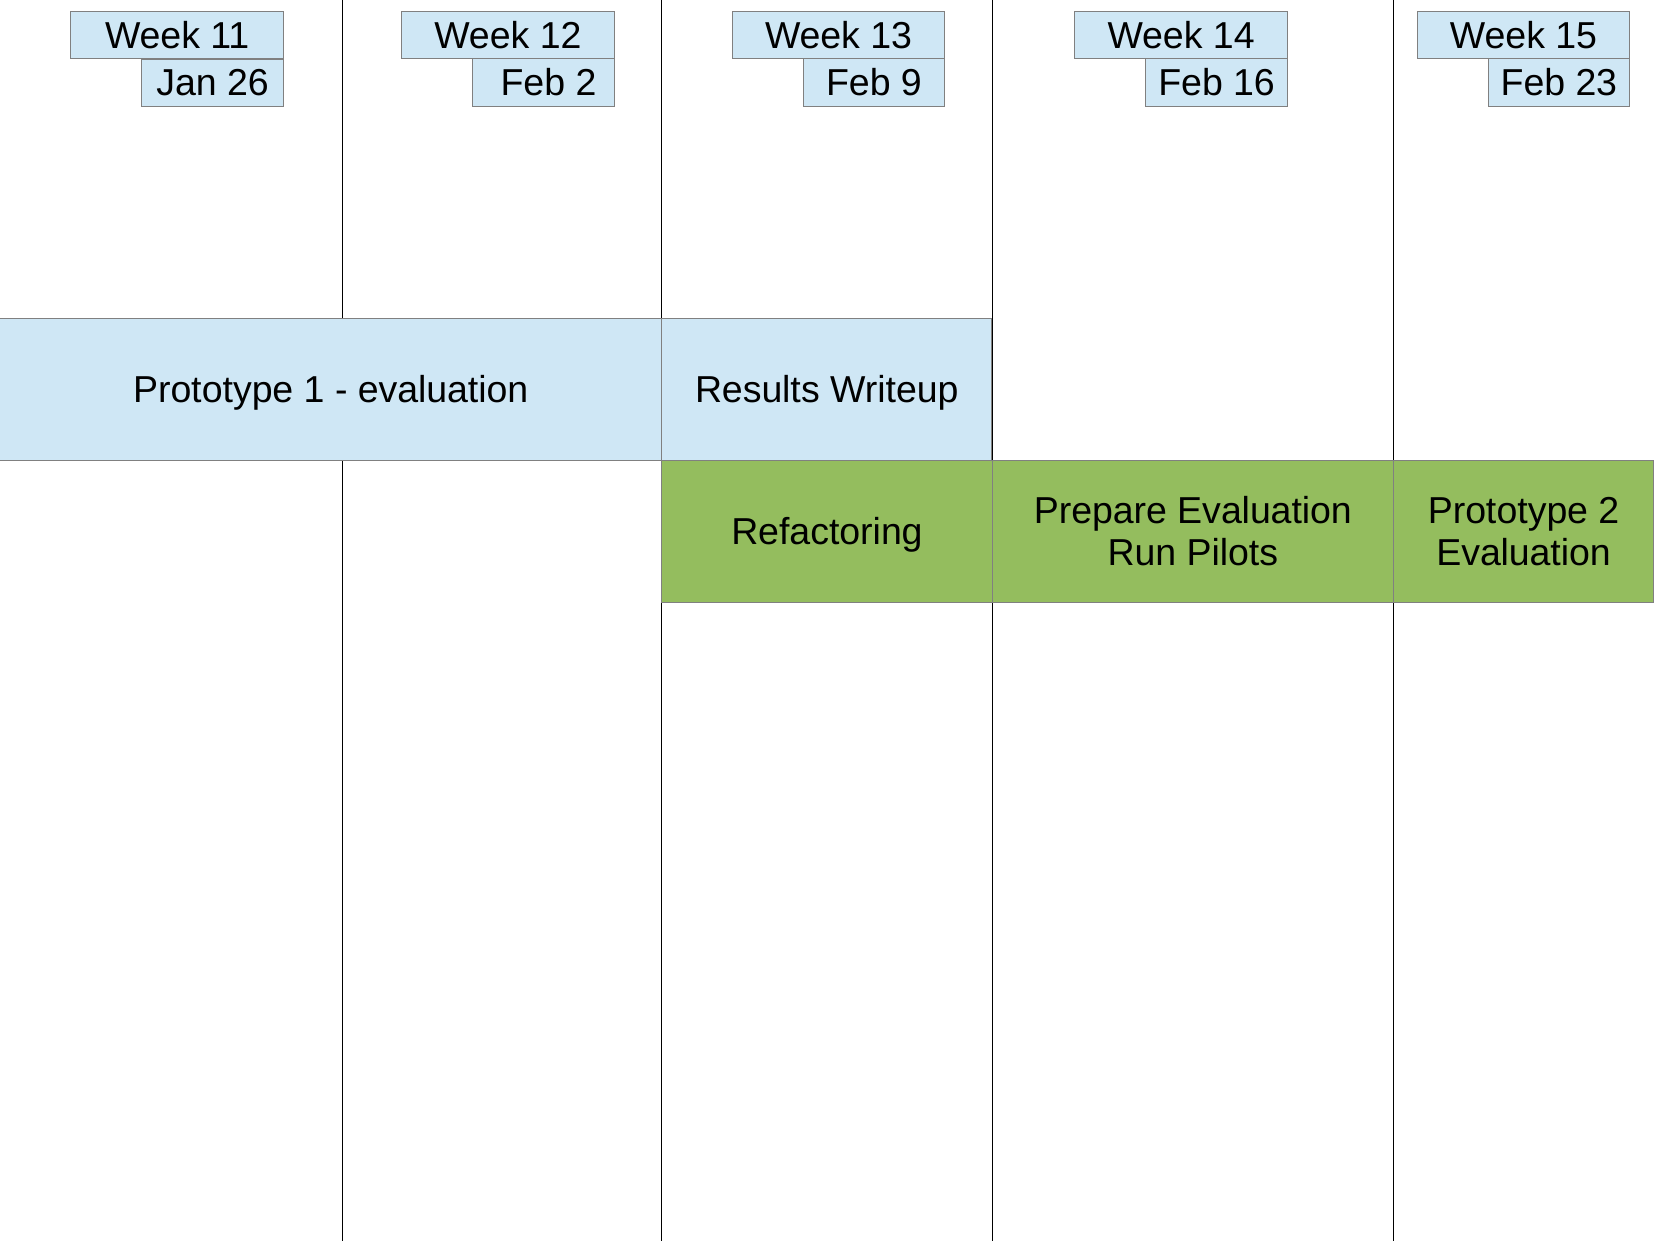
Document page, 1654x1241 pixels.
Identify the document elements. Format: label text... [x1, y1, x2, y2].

text_box Feb 23 [1488, 58, 1630, 107]
text_box Feb 9 [803, 58, 945, 107]
text_box Week 14 [1074, 11, 1288, 59]
text_box Results Writeup [661, 318, 992, 461]
text_box Prototype 2 Evaluation [1393, 460, 1654, 603]
text_box Prototype 1 - evaluation [0, 318, 661, 461]
text_box Prepare Evaluation Run Pilots [992, 460, 1393, 603]
text_box Week 15 [1417, 11, 1630, 59]
text_box Week 12 [401, 11, 615, 59]
text_box Week 11 [70, 11, 284, 59]
text_box Jan 26 [141, 59, 284, 107]
text_box Refactoring [661, 461, 992, 603]
text_box Feb 2 [472, 58, 615, 107]
text_box Week 13 [732, 11, 945, 59]
text_box Feb 16 [1145, 58, 1288, 107]
